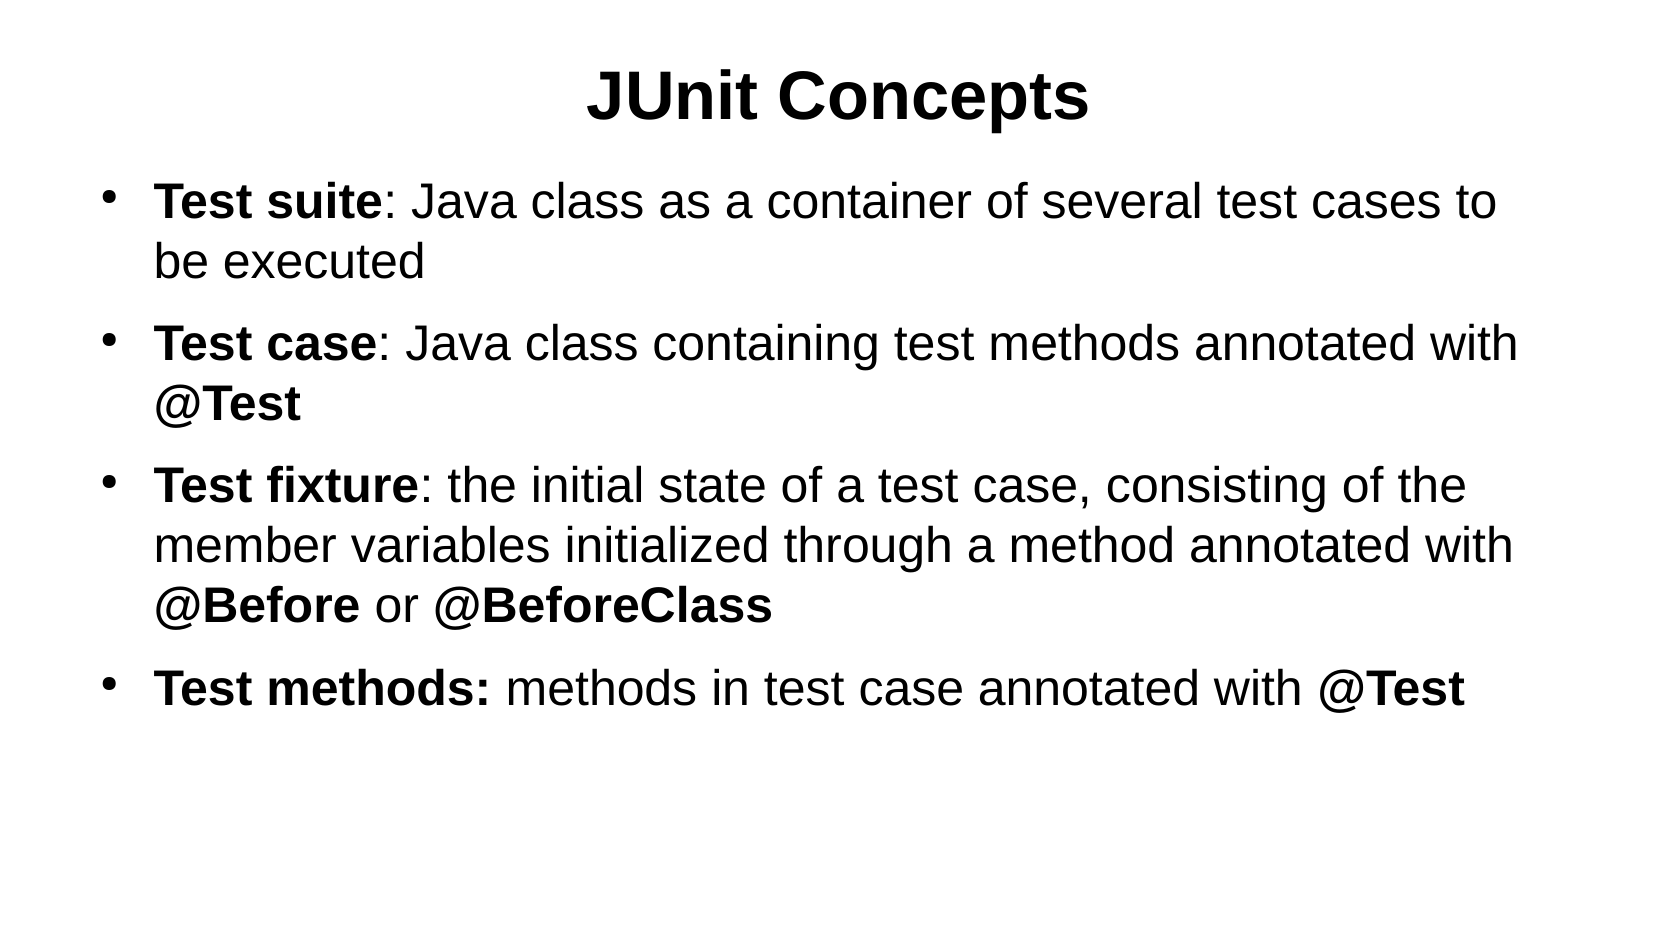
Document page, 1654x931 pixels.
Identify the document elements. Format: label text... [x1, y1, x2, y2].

list Test suite: Java class as a container of several test cases to be executed Test case: Java class containing test methods annotated with @Test Test fixture: the initial state of a test case, consisting of the member variables initialized through a method annotated with @Before or @BeforeClass Test methods: methods in test case annotated with @Test [82, 168, 1538, 889]
title JUnit Concepts [82, 37, 1571, 147]
